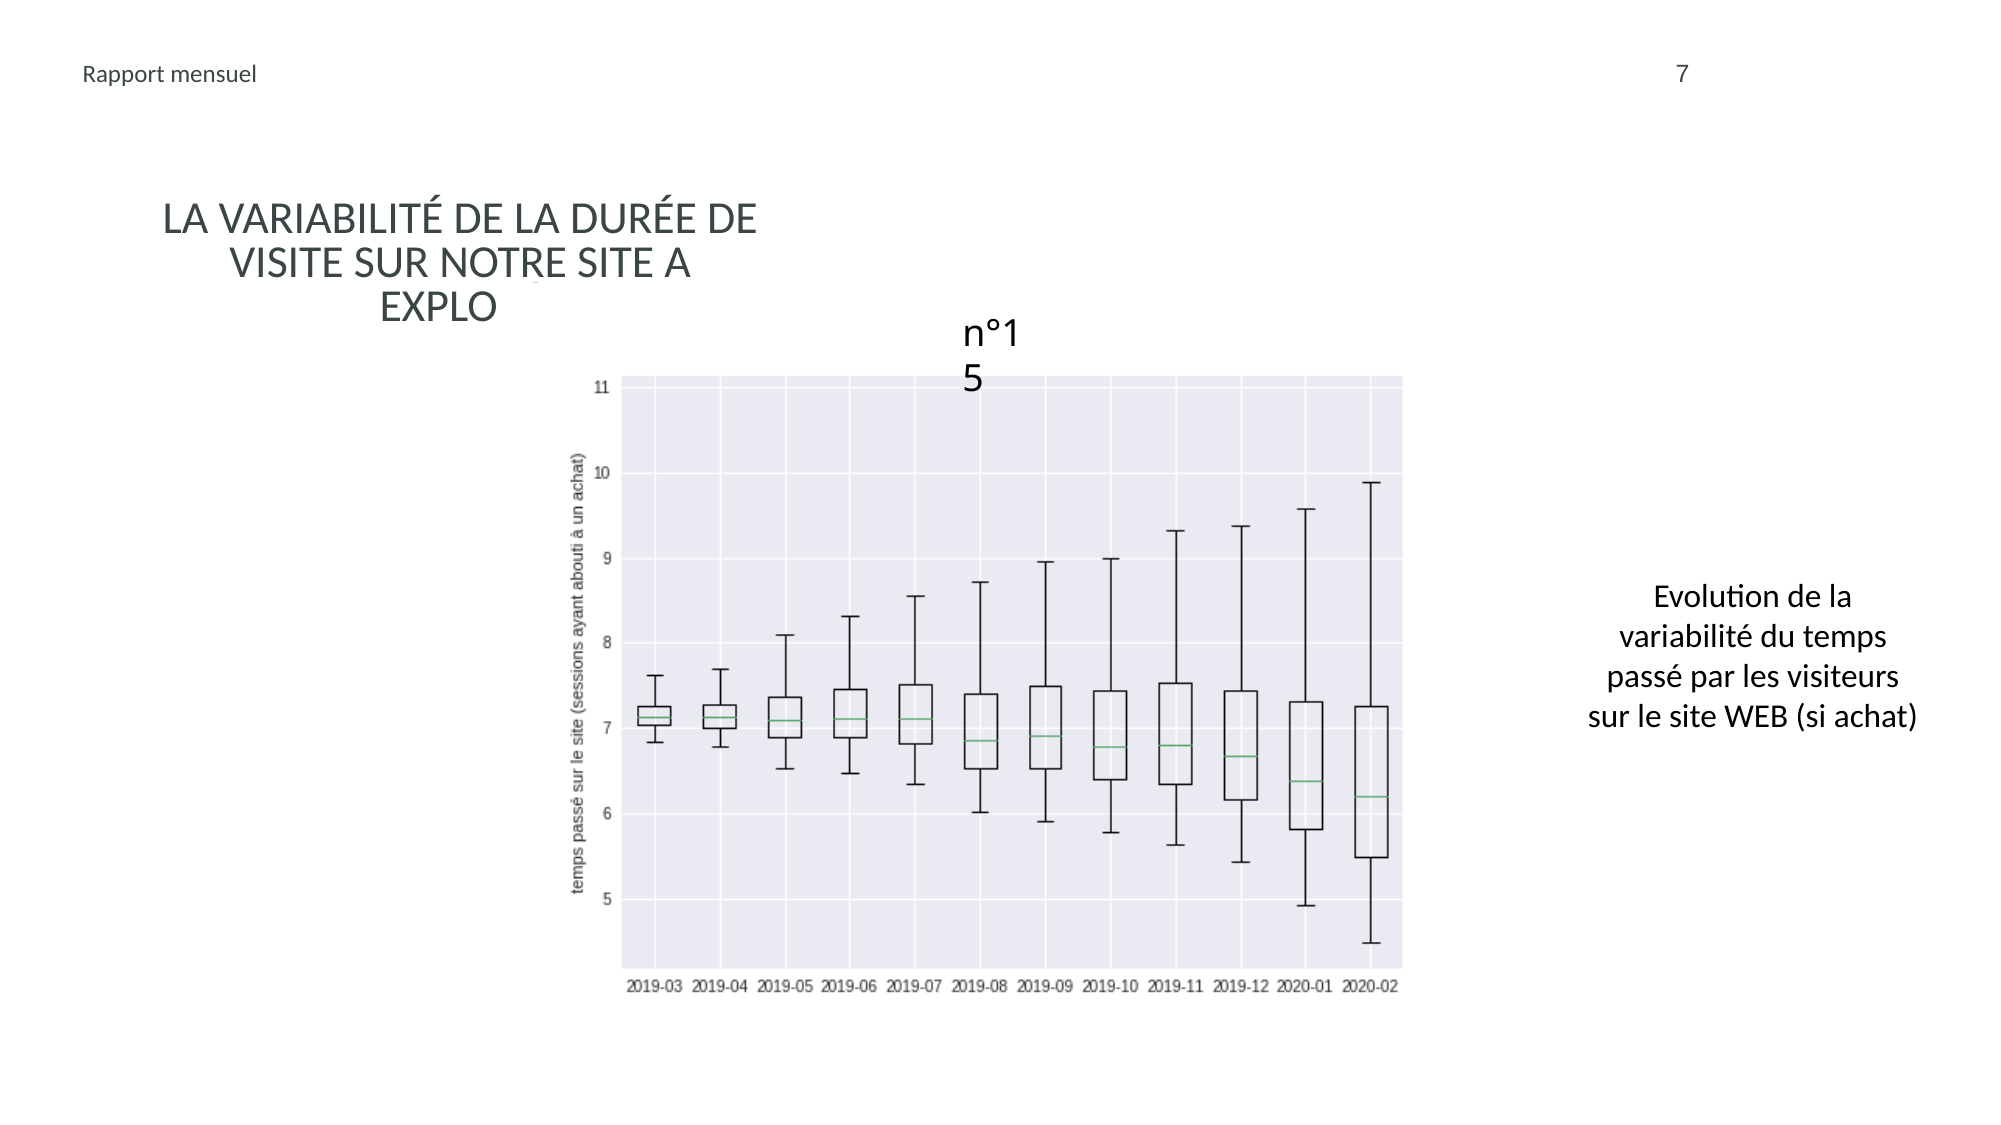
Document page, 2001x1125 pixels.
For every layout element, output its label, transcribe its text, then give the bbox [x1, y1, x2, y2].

title LA Variabilité de la durée de visite sur notre site a explosé [0, 0, 2000, 263]
picture [496, 283, 1504, 1067]
text_box Evolution de la variabilité du temps passé par les visiteurs sur le site WEB (si achat) [1571, 566, 1936, 784]
text_box [1660, 49, 1936, 95]
text_box Rapport mensuel [67, 49, 368, 95]
text_box n°15 [947, 301, 1053, 362]
